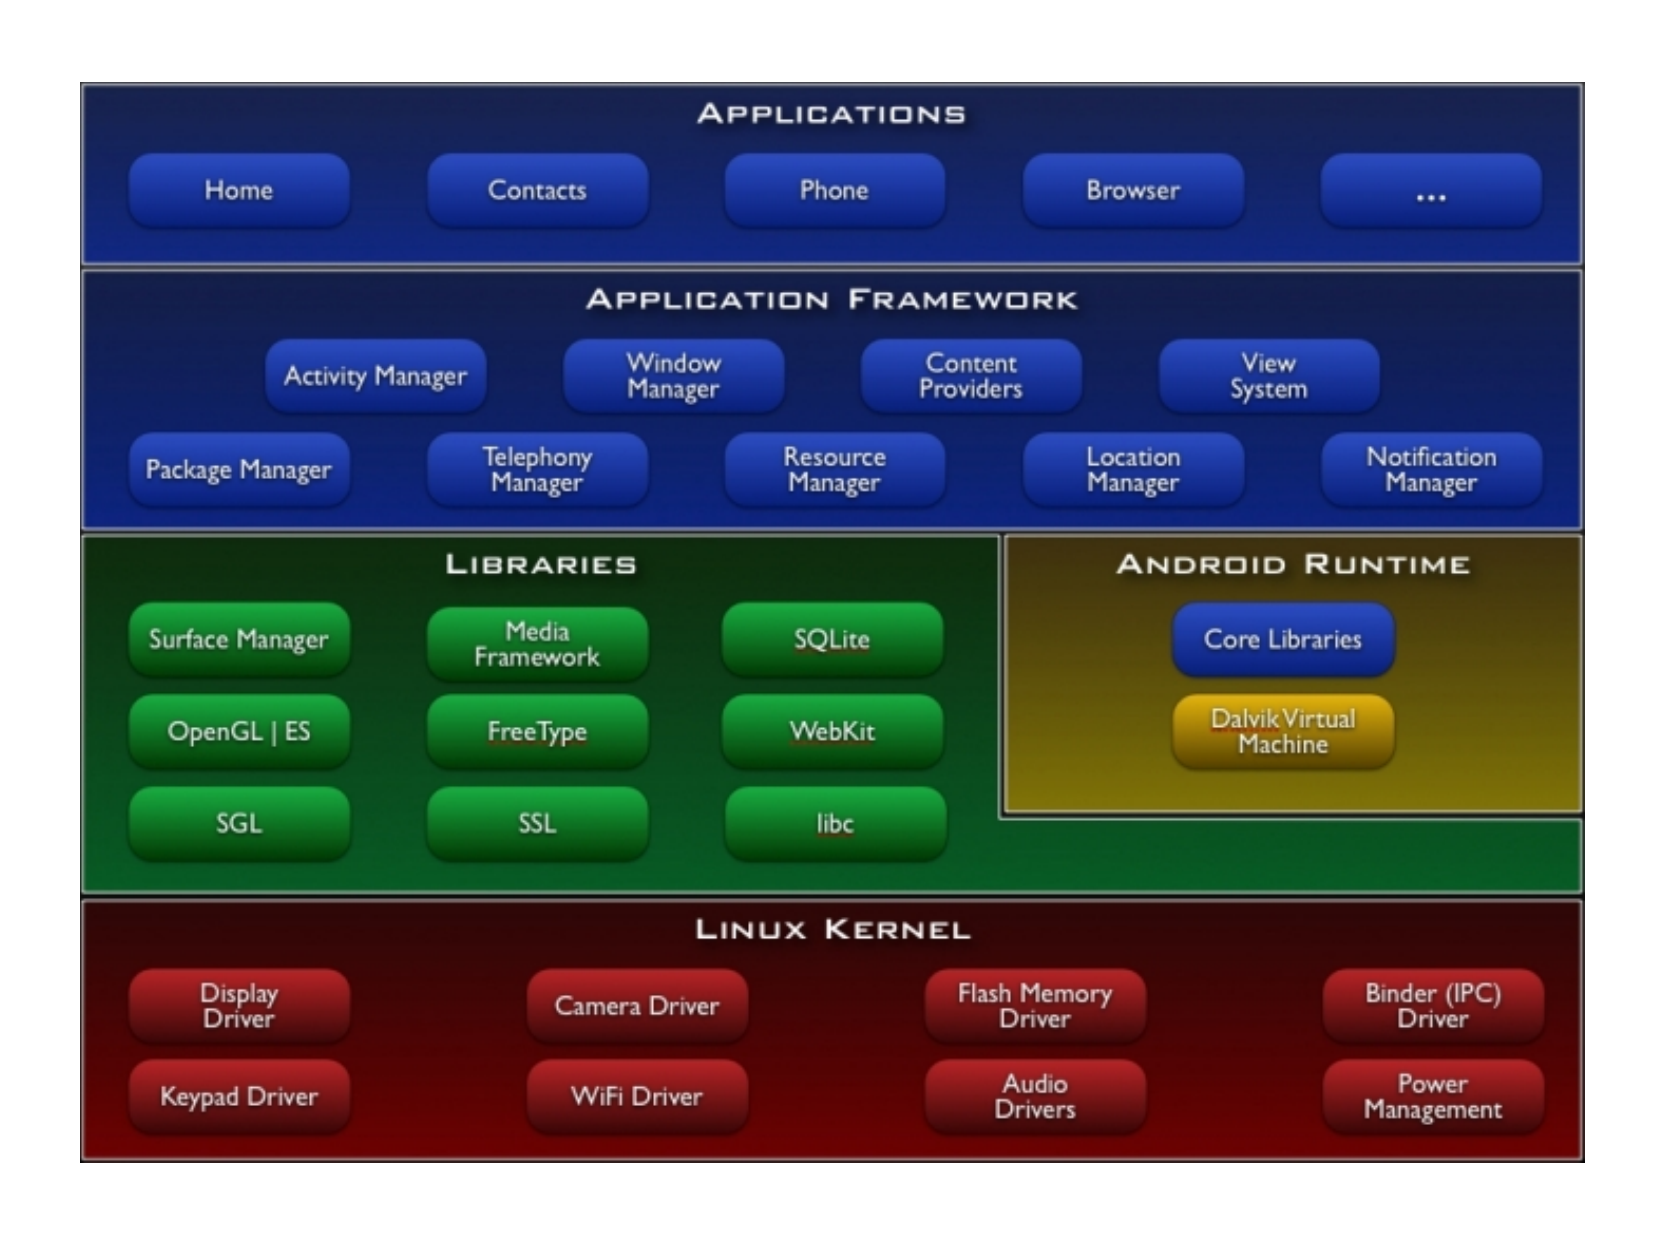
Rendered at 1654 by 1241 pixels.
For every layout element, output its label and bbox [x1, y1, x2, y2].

picture [80, 82, 1585, 1163]
